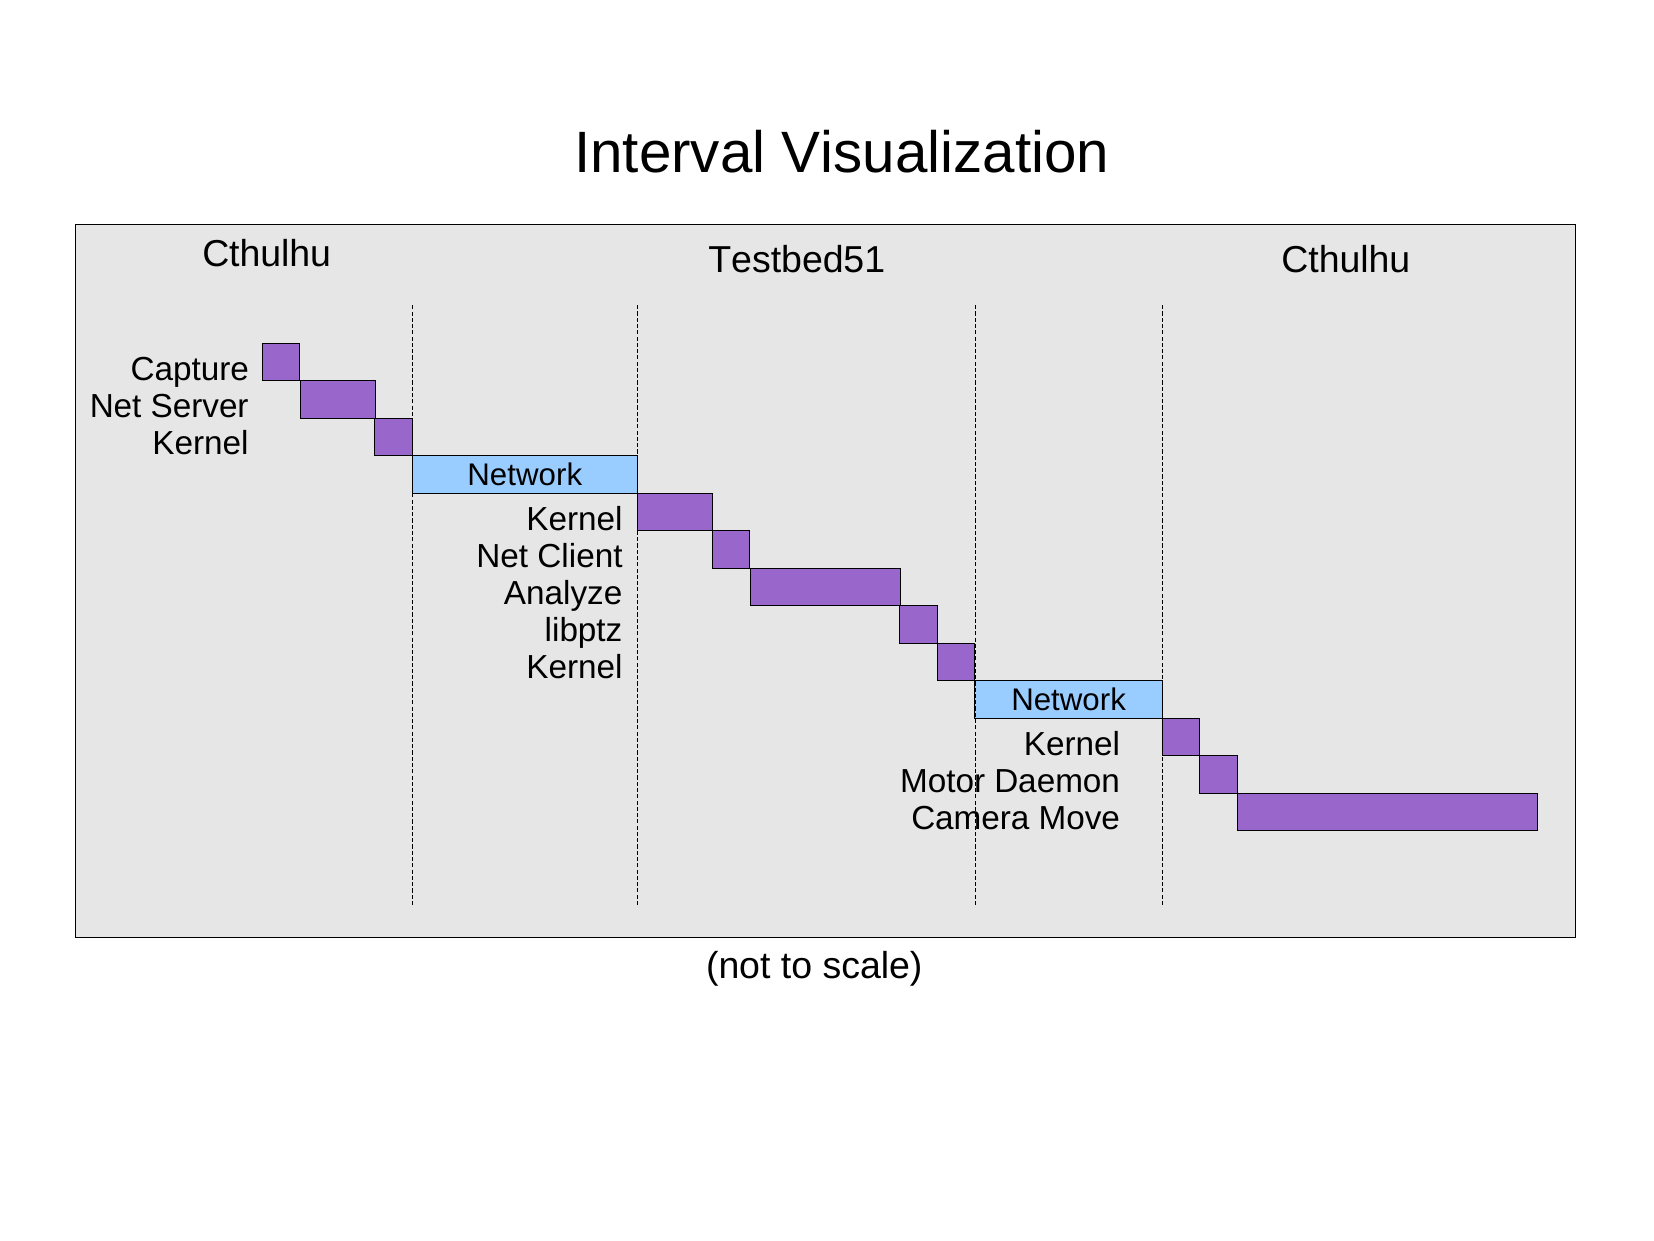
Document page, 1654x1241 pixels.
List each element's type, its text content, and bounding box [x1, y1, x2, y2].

text_box Kernel Motor Daemon Camera Move [885, 718, 1163, 845]
text_box Cthulhu [1266, 230, 1426, 288]
text_box Capture Net Server Kernel [75, 343, 264, 470]
text_box (not to scale) [691, 937, 938, 995]
text_box Kernel Net Client Analyze libptz Kernel [461, 493, 638, 694]
text_box [75, 224, 1576, 938]
text_box Interval Visualization [559, 112, 1126, 193]
text_box Network [974, 680, 1163, 719]
text_box Network [412, 455, 638, 494]
text_box Testbed51 [693, 230, 901, 288]
text_box Cthulhu [187, 225, 346, 282]
